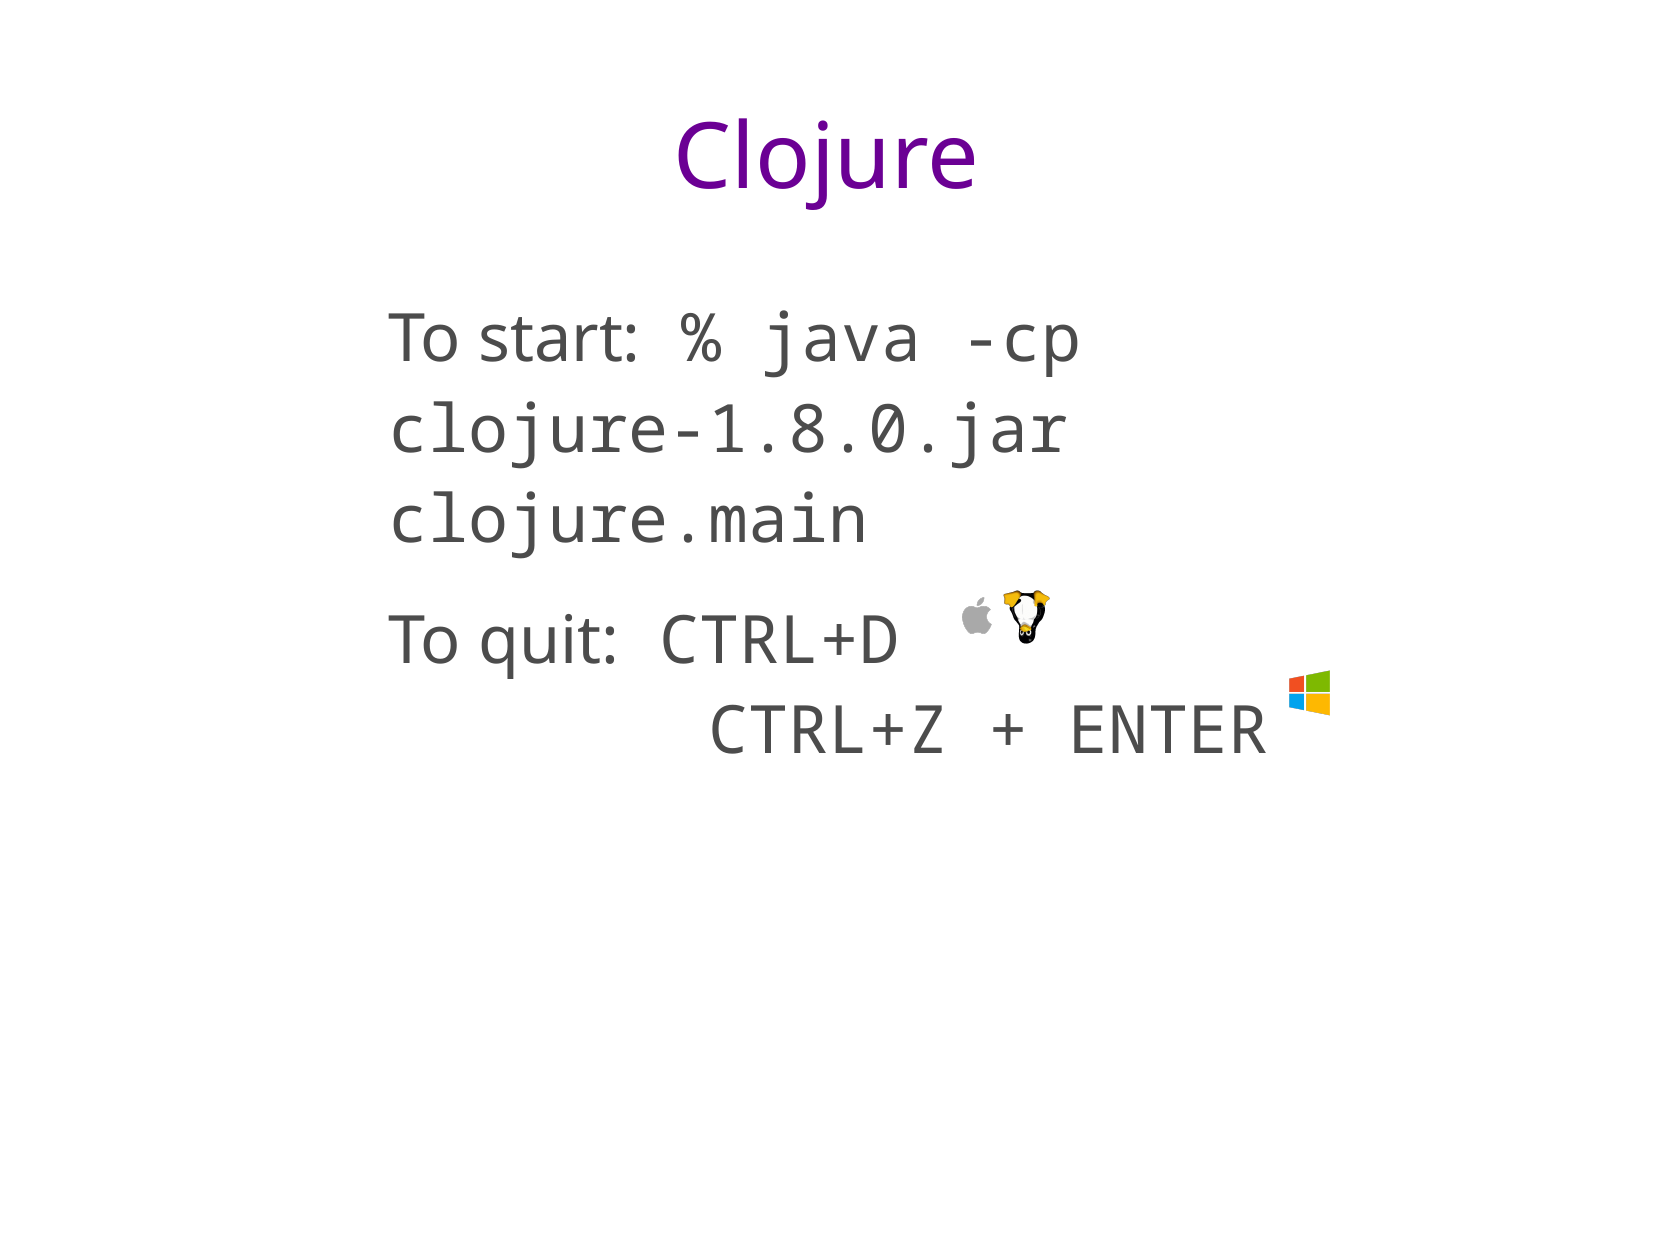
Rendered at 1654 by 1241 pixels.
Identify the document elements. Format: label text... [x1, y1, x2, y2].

picture [1260, 648, 1359, 736]
picture [933, 584, 1051, 647]
list To start: % java -cp clojure-1.8.0.jar clojure.main To quit: CTRL+D CTRL+Z + ENTER [317, 290, 1337, 1010]
title Clojure [82, 49, 1571, 257]
